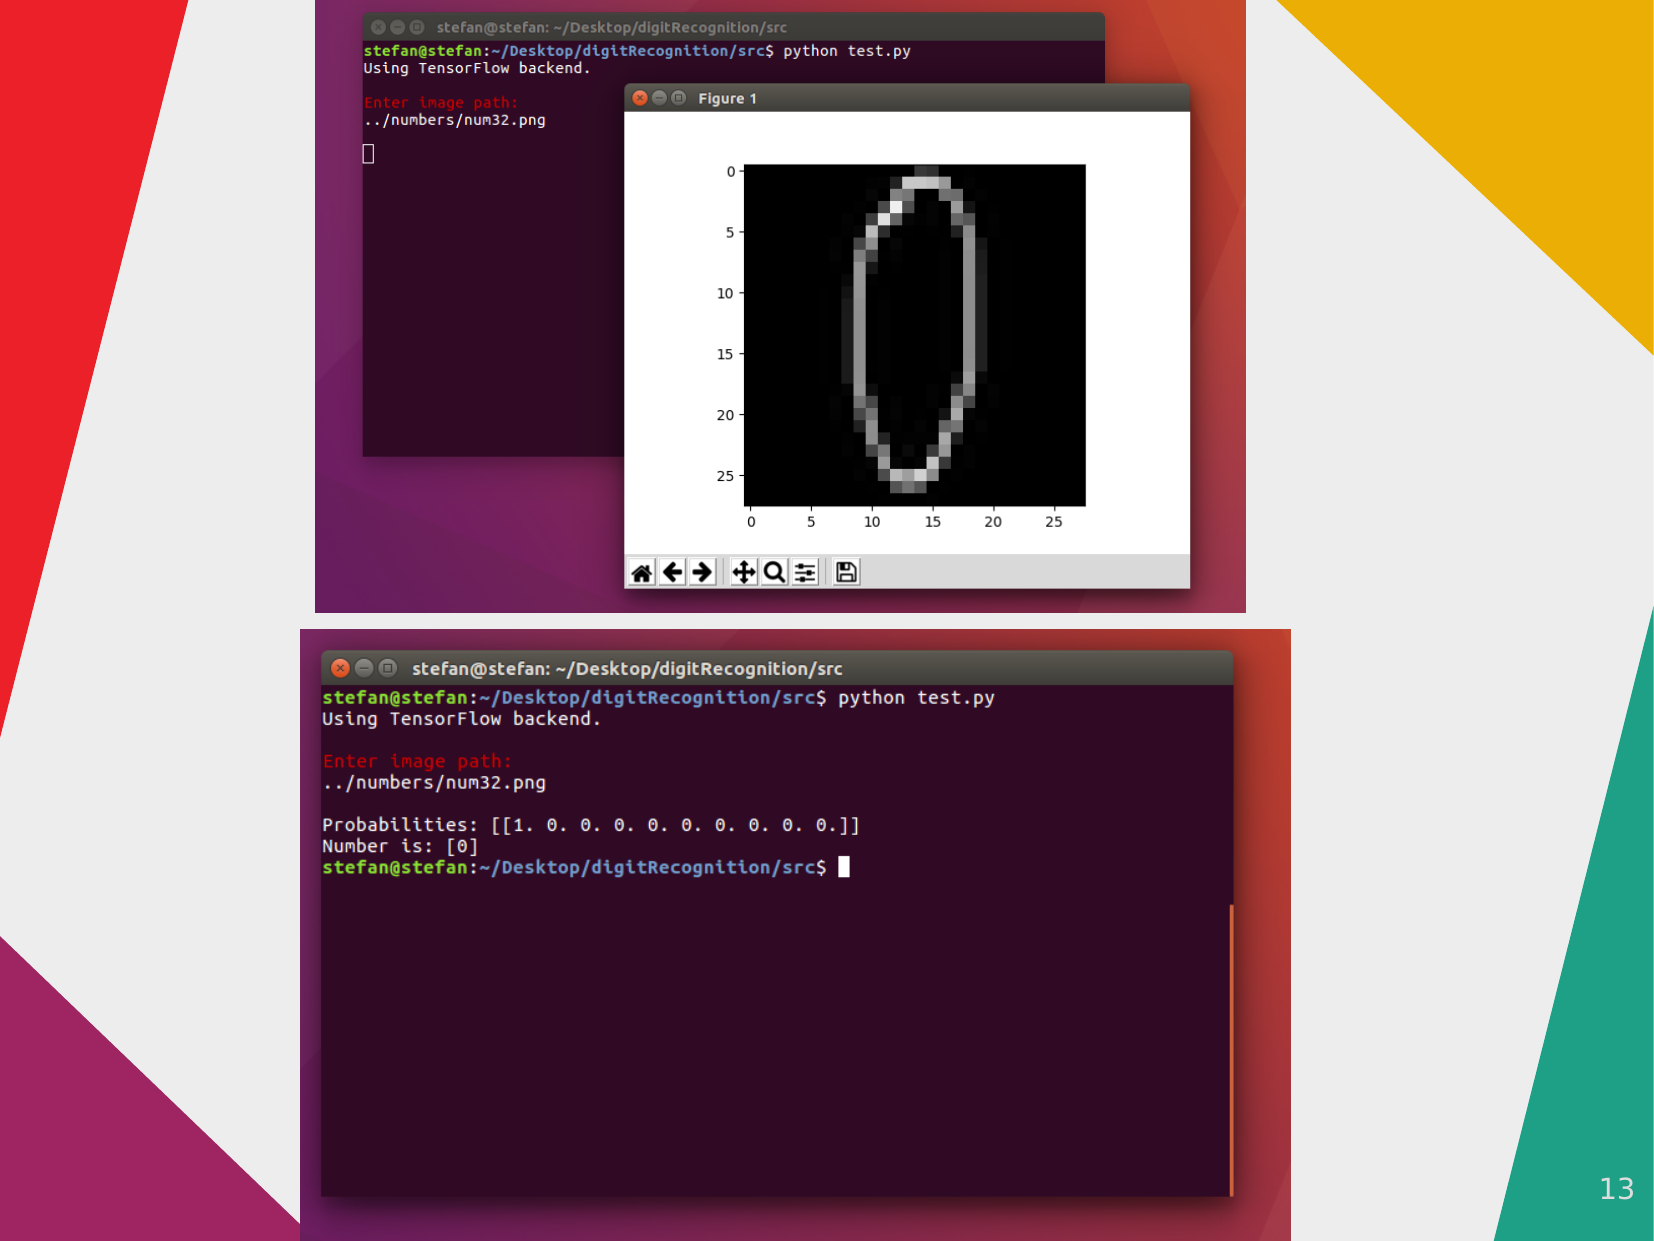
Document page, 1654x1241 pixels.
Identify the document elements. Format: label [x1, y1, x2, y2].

picture [300, 629, 1291, 1241]
picture [315, 0, 1246, 613]
